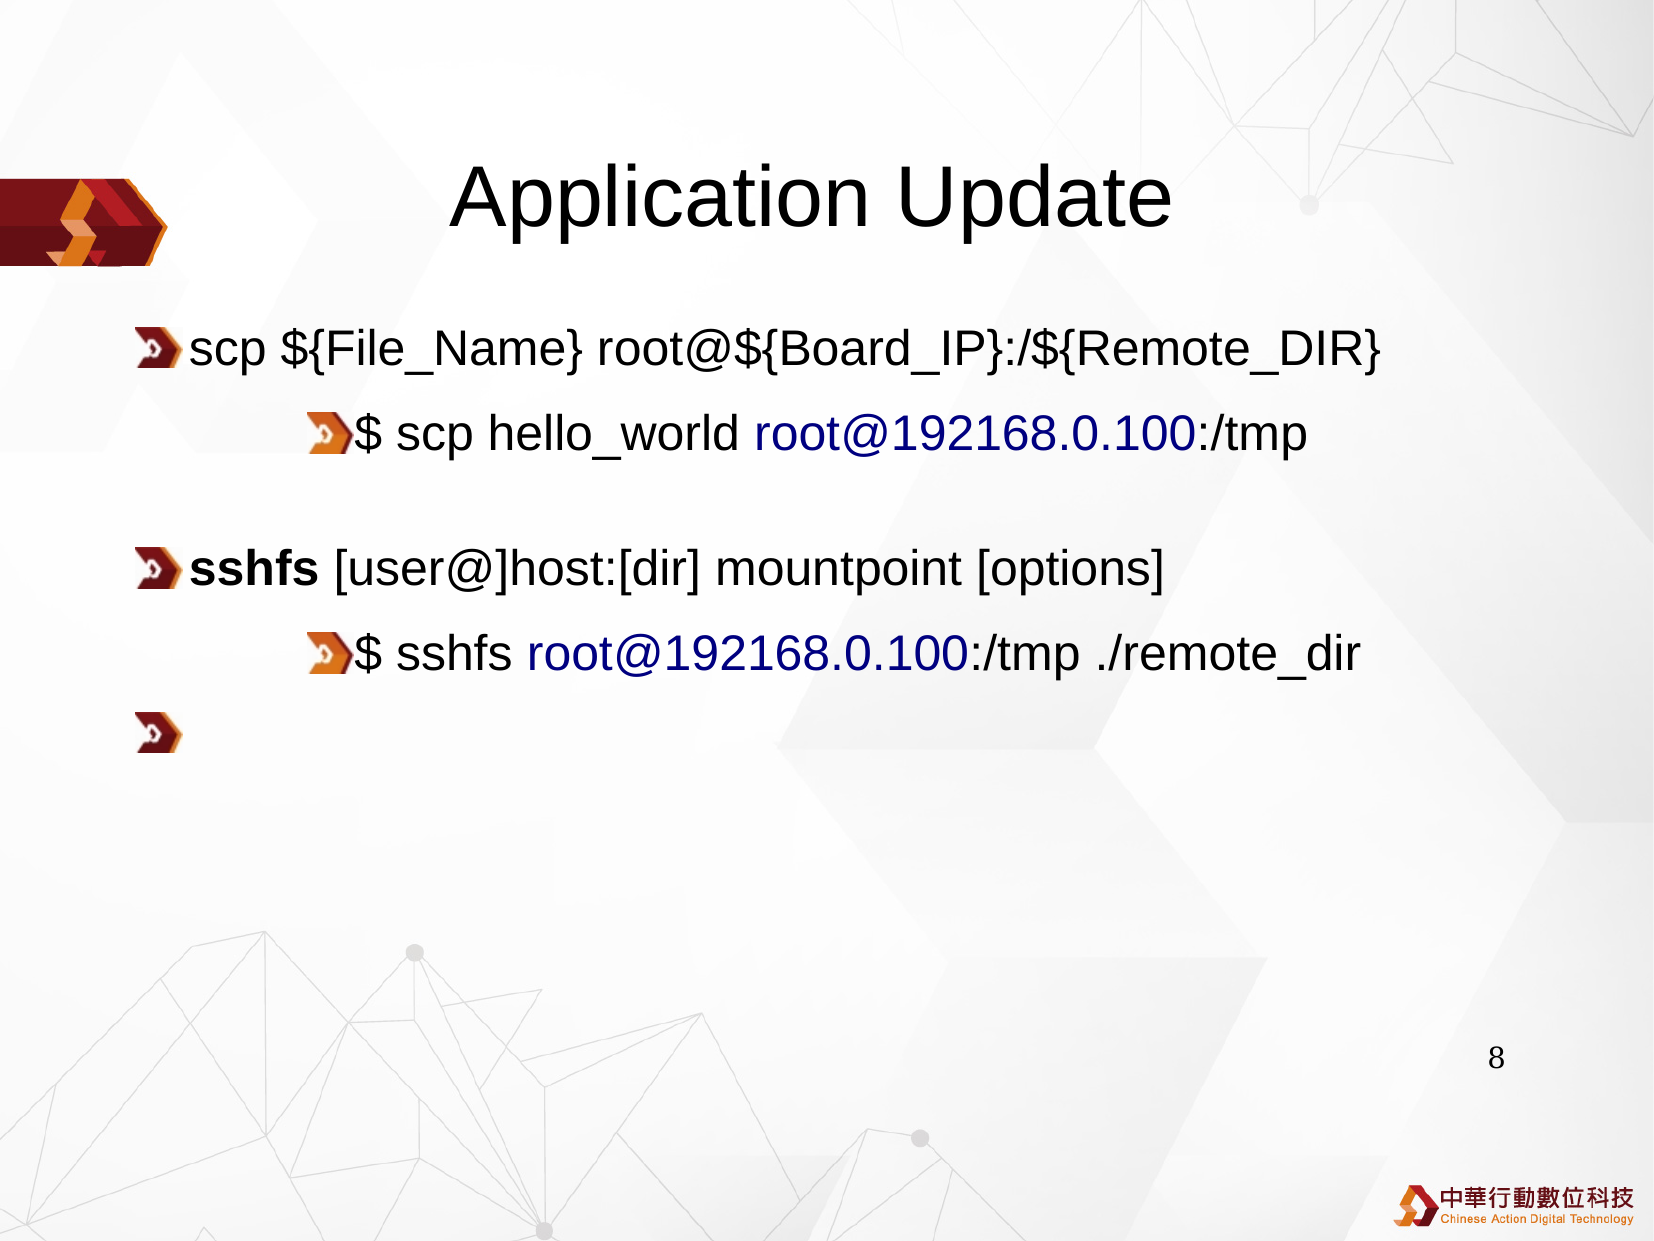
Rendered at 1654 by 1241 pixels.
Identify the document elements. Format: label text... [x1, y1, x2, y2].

title Application Update [118, 112, 1506, 281]
list scp ${File_Name} root@${Board_IP}:/${Remote_DIR} $ scp hello_world root@192168.0.100:/tmp sshfs [user@]host:[dir] mountpoint [options] $ sshfs root@192168.0.100:/tmp ./remote_dir [118, 319, 1571, 1040]
picture [0, 0, 1654, 1241]
